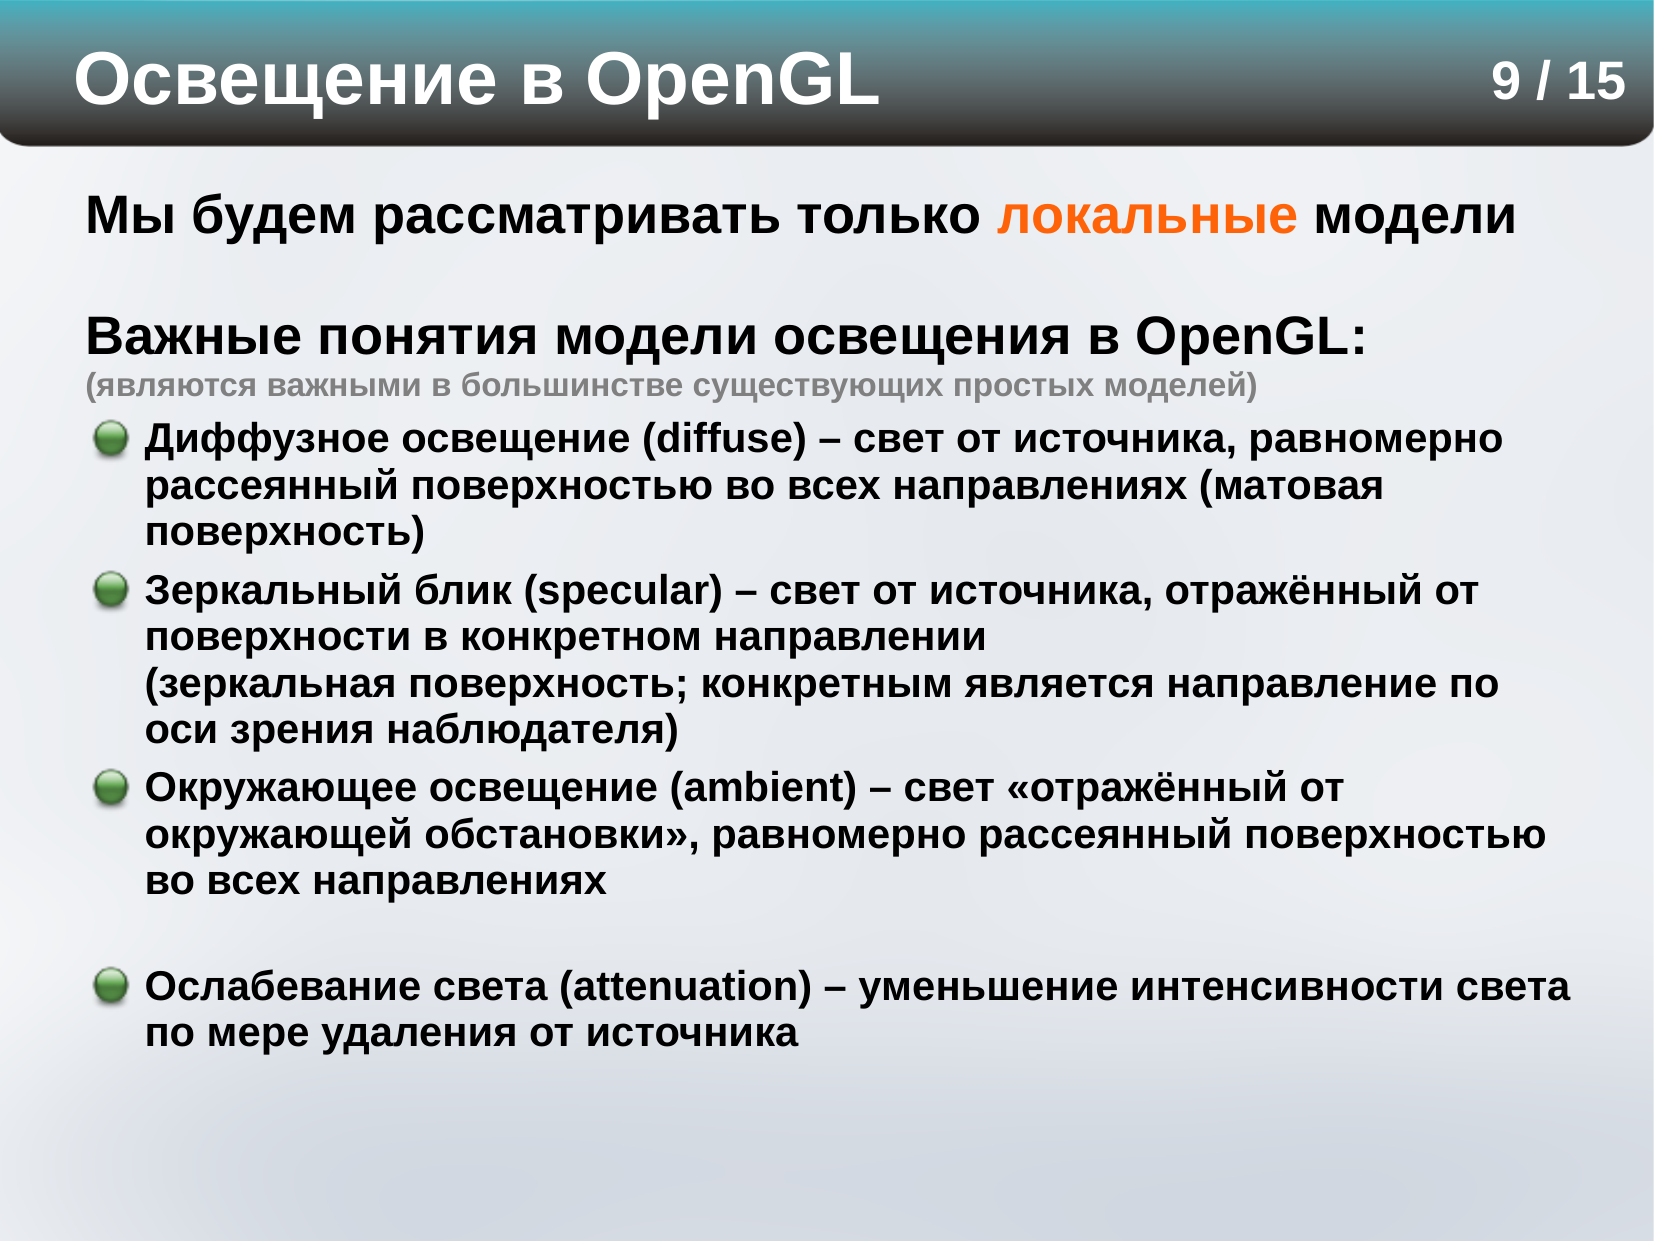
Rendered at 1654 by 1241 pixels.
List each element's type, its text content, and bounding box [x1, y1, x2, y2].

picture [0, 0, 1654, 1241]
text_box Освещение в OpenGL [59, 29, 916, 129]
text_box Мы будем рассматривать только локальные модели Важные понятия модели освещения в OpenGL: (являются важными в большинстве существующих простых моделей) Диффузное освещение (diffuse) – свет от источника, равномерно рассеянный поверхностью во всех направлениях (матовая поверхность) Зеркальный блик (specular) – свет от источника, отражённый от поверхности в конкретном направлении (зеркальная поверхность; конкретным является направление по оси зрения наблюдателя) Окружающее освещение (ambient) – свет «отражённый от окружающей обстановки», равномерно рассеянный поверхностью во всех направлениях Ослабевание света (attenuation) – уменьшение интенсивности света по мере удаления от источника [70, 177, 1595, 1063]
text_box <номер> / 15 [1476, 42, 1654, 179]
